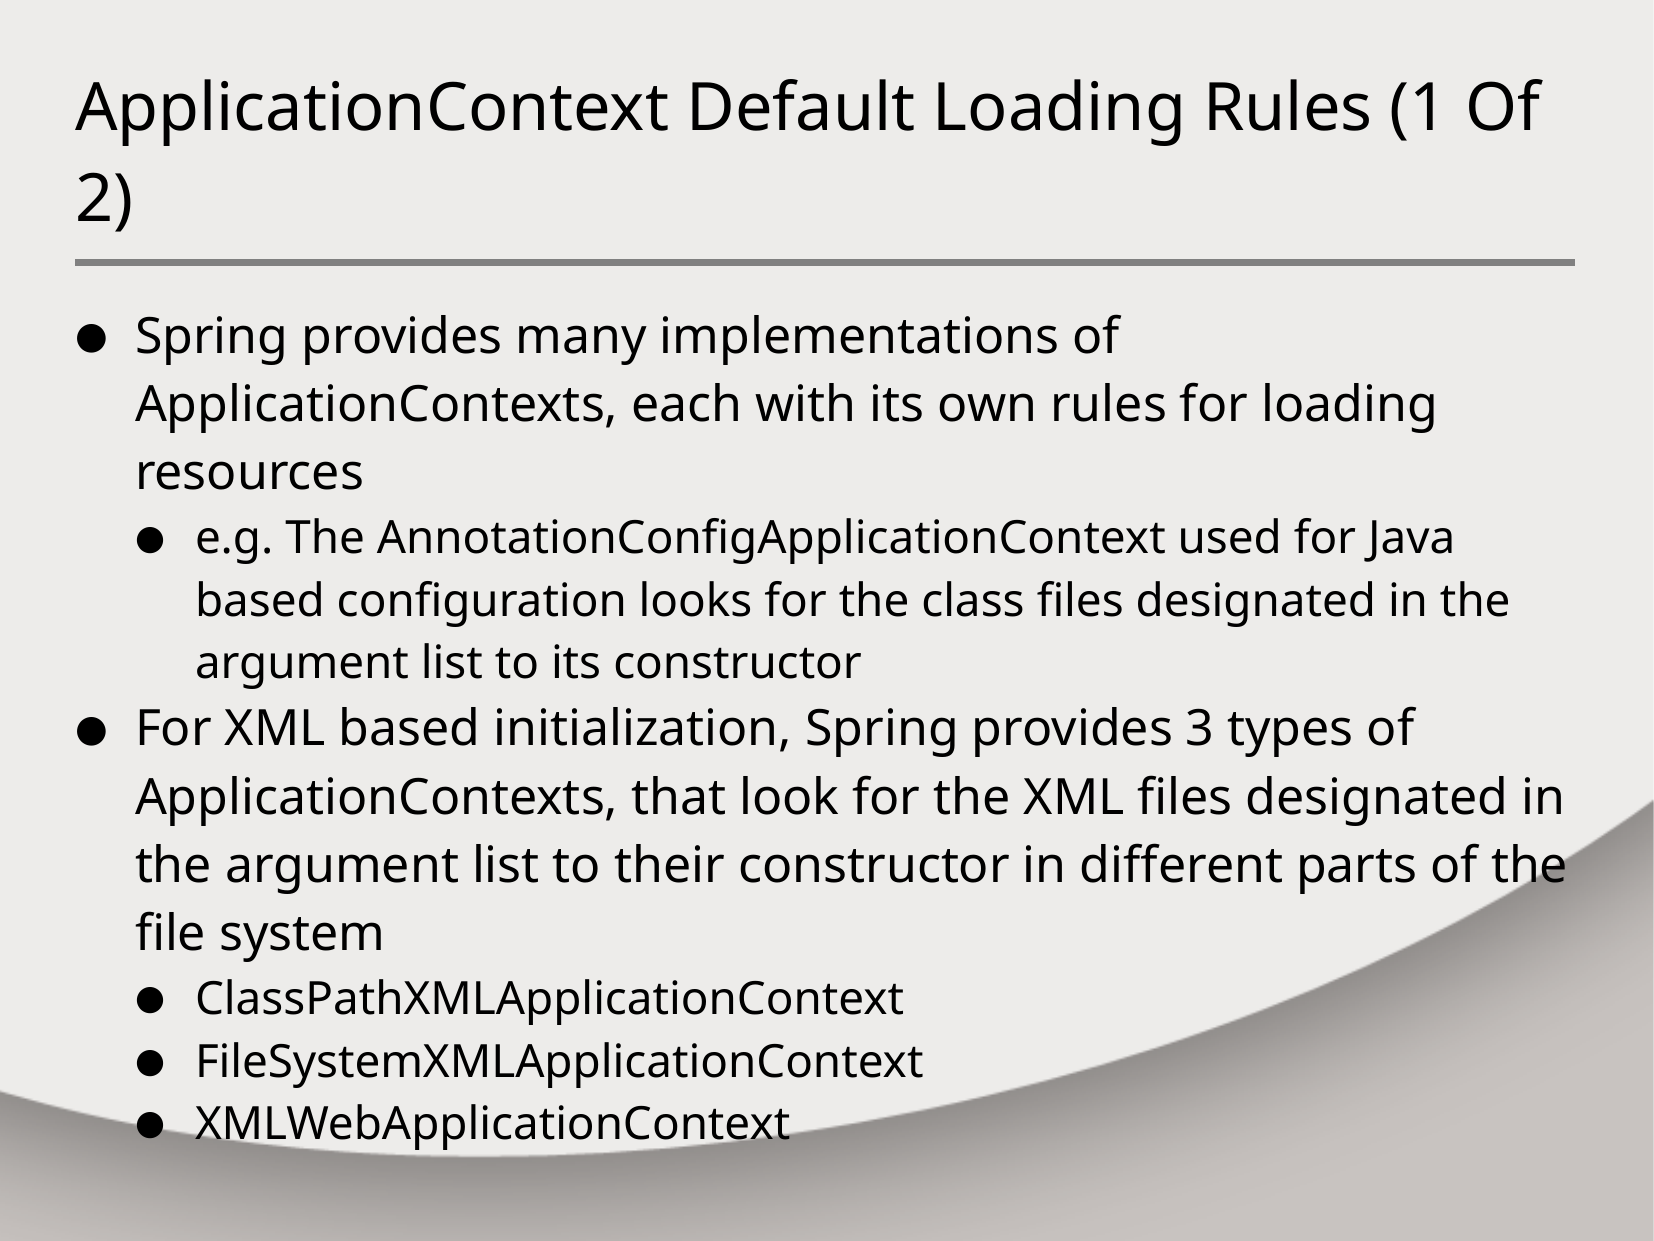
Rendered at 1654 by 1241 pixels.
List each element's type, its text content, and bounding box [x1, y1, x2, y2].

picture [0, 0, 1654, 1241]
list Spring provides many implementations of ApplicationContexts, each with its own rules for loading resources e.g. The AnnotationConfigApplicationContext used for Java based configuration looks for the class files designated in the argument list to its constructor For XML based initialization, Spring provides 3 types of ApplicationContexts, that look for the XML files designated in the argument list to their constructor in different parts of the file system ClassPathXMLApplicationContext FileSystemXMLApplicationContext XMLWebApplicationContext [75, 300, 1576, 1163]
title ApplicationContext Default Loading Rules (1 Of 2) [75, 75, 1576, 226]
